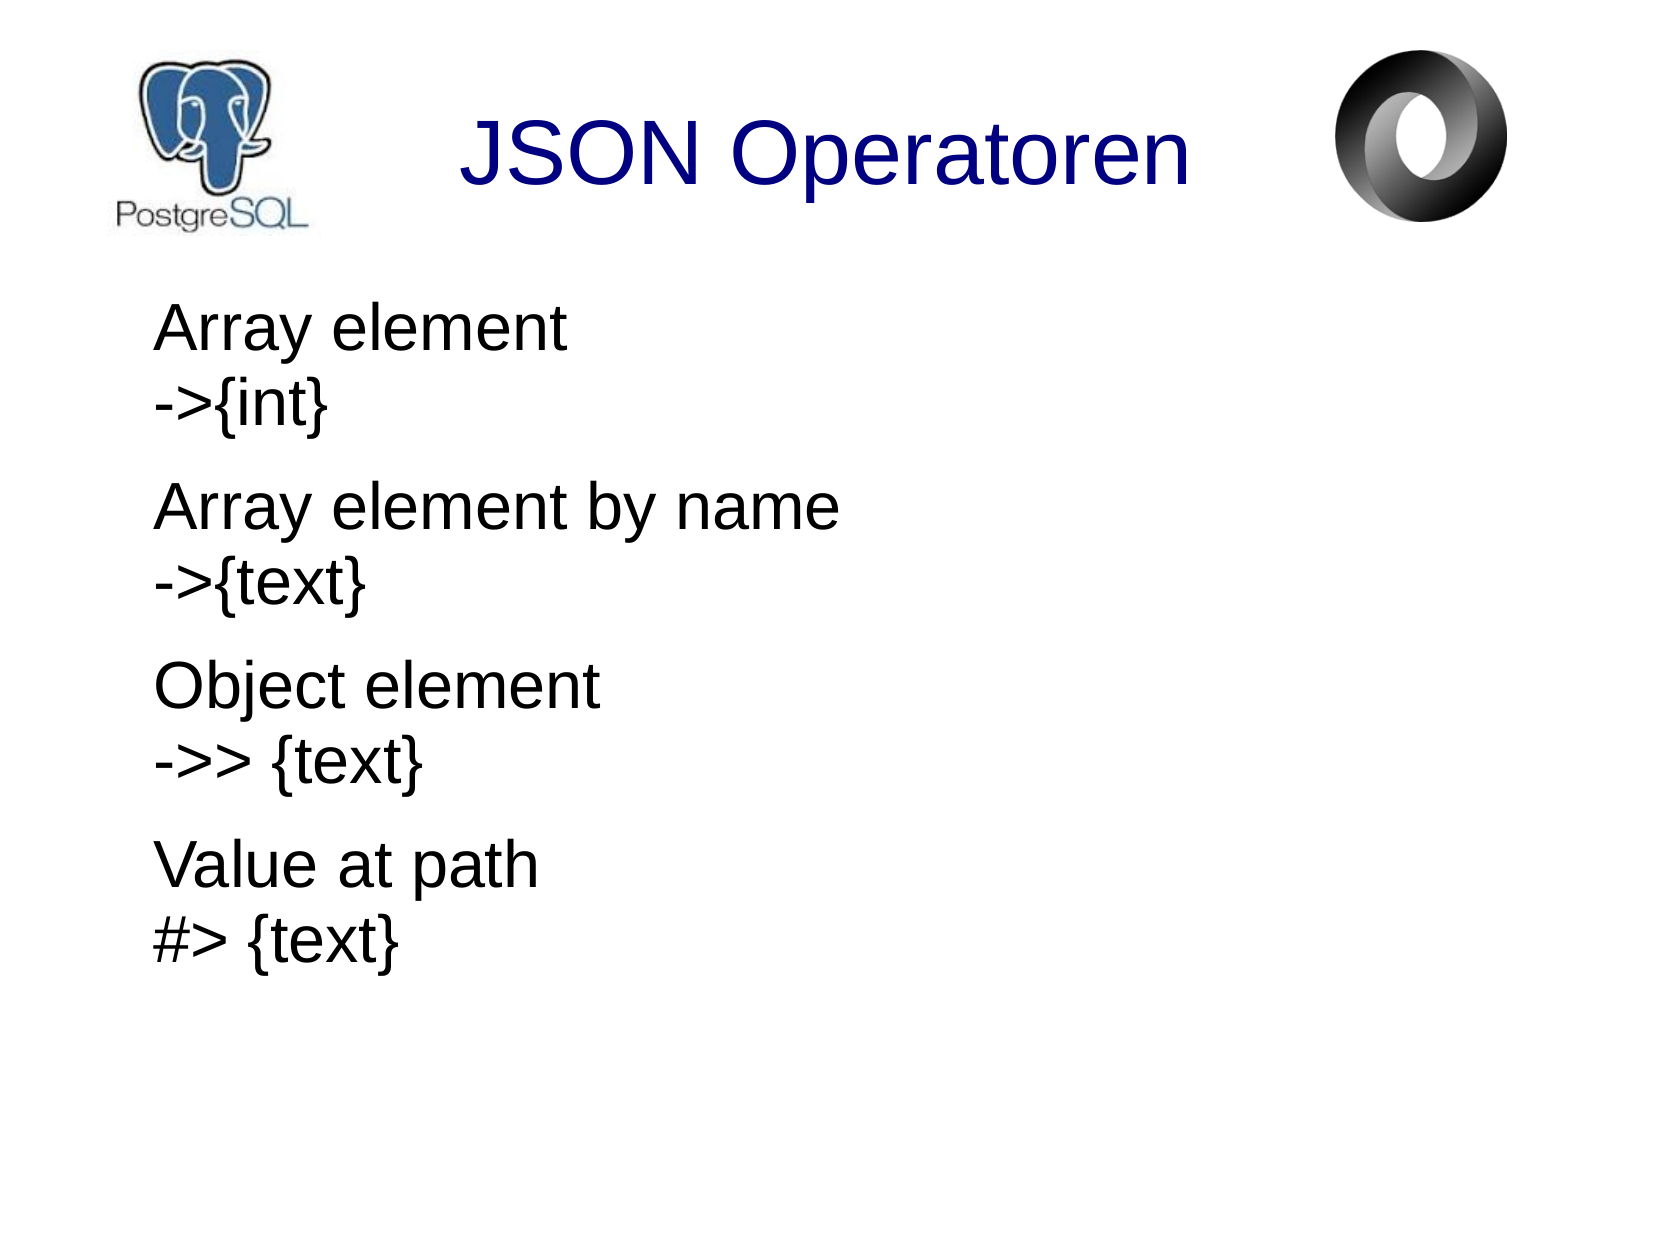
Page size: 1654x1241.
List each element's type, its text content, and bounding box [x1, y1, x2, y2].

title JSON Operatoren [82, 49, 1571, 257]
picture [1335, 50, 1507, 222]
picture [58, 50, 356, 237]
list Array element ->{int} Array element by name ->{text} Object element ->> {text} Value at path #> {text} [82, 290, 1538, 1010]
